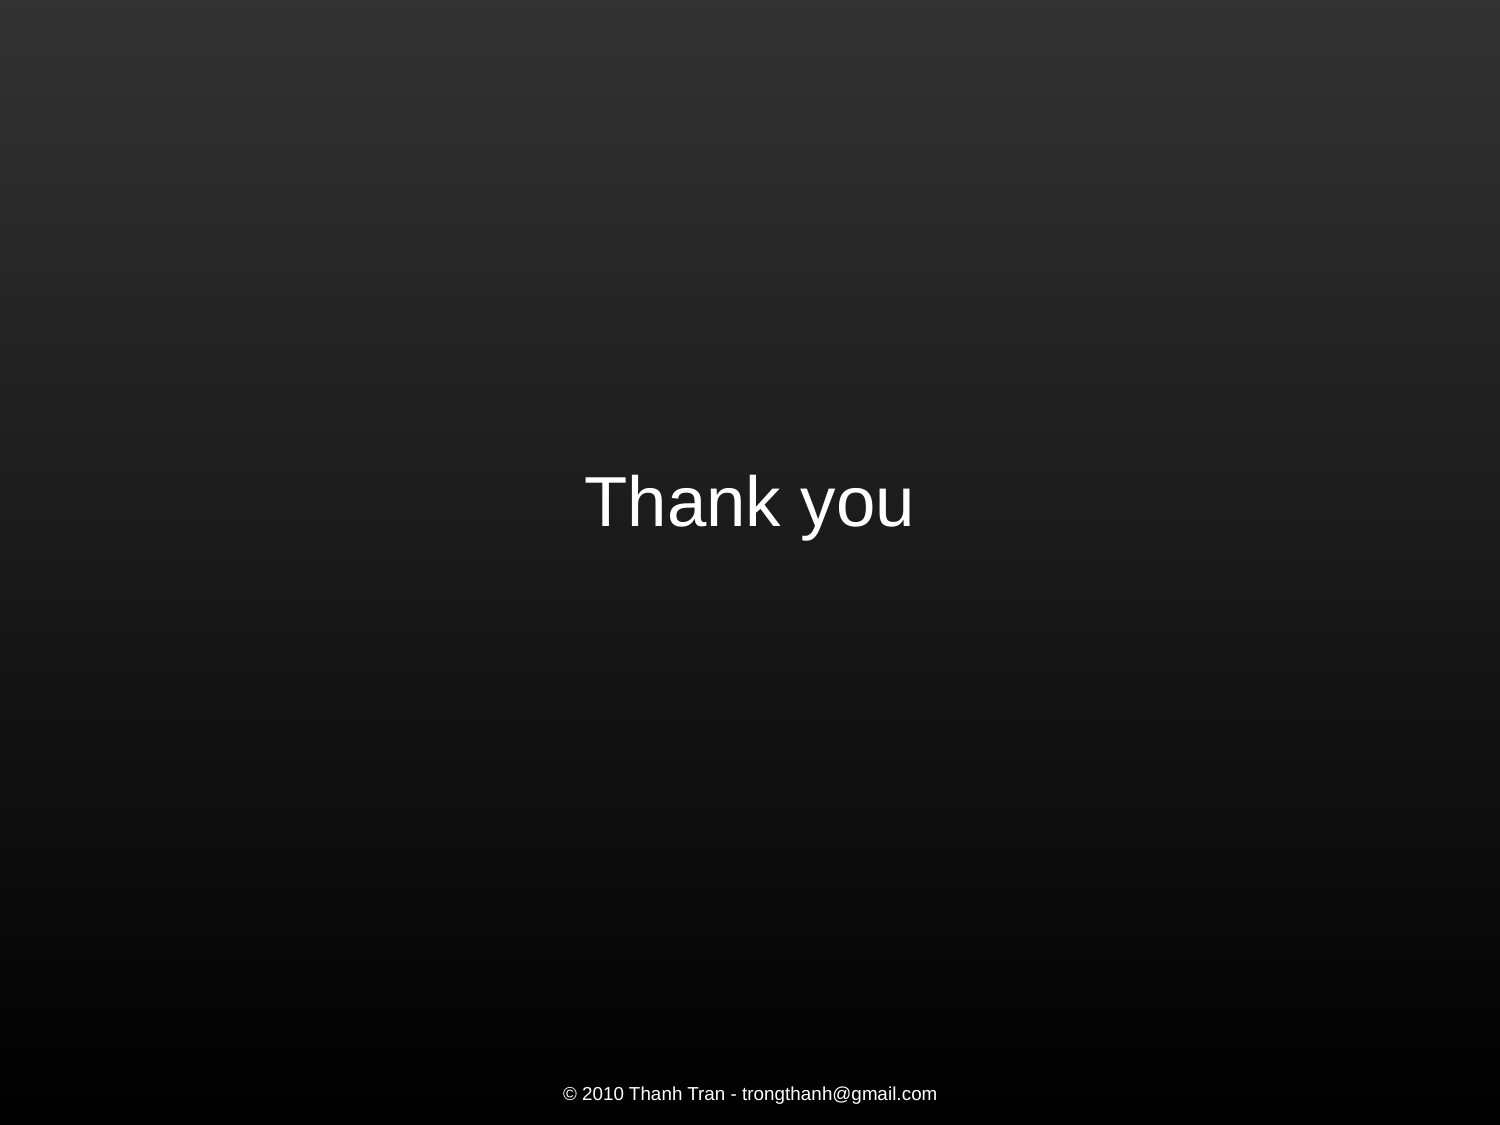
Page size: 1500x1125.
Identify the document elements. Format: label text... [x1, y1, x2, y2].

title Thank you [0, 450, 1500, 585]
